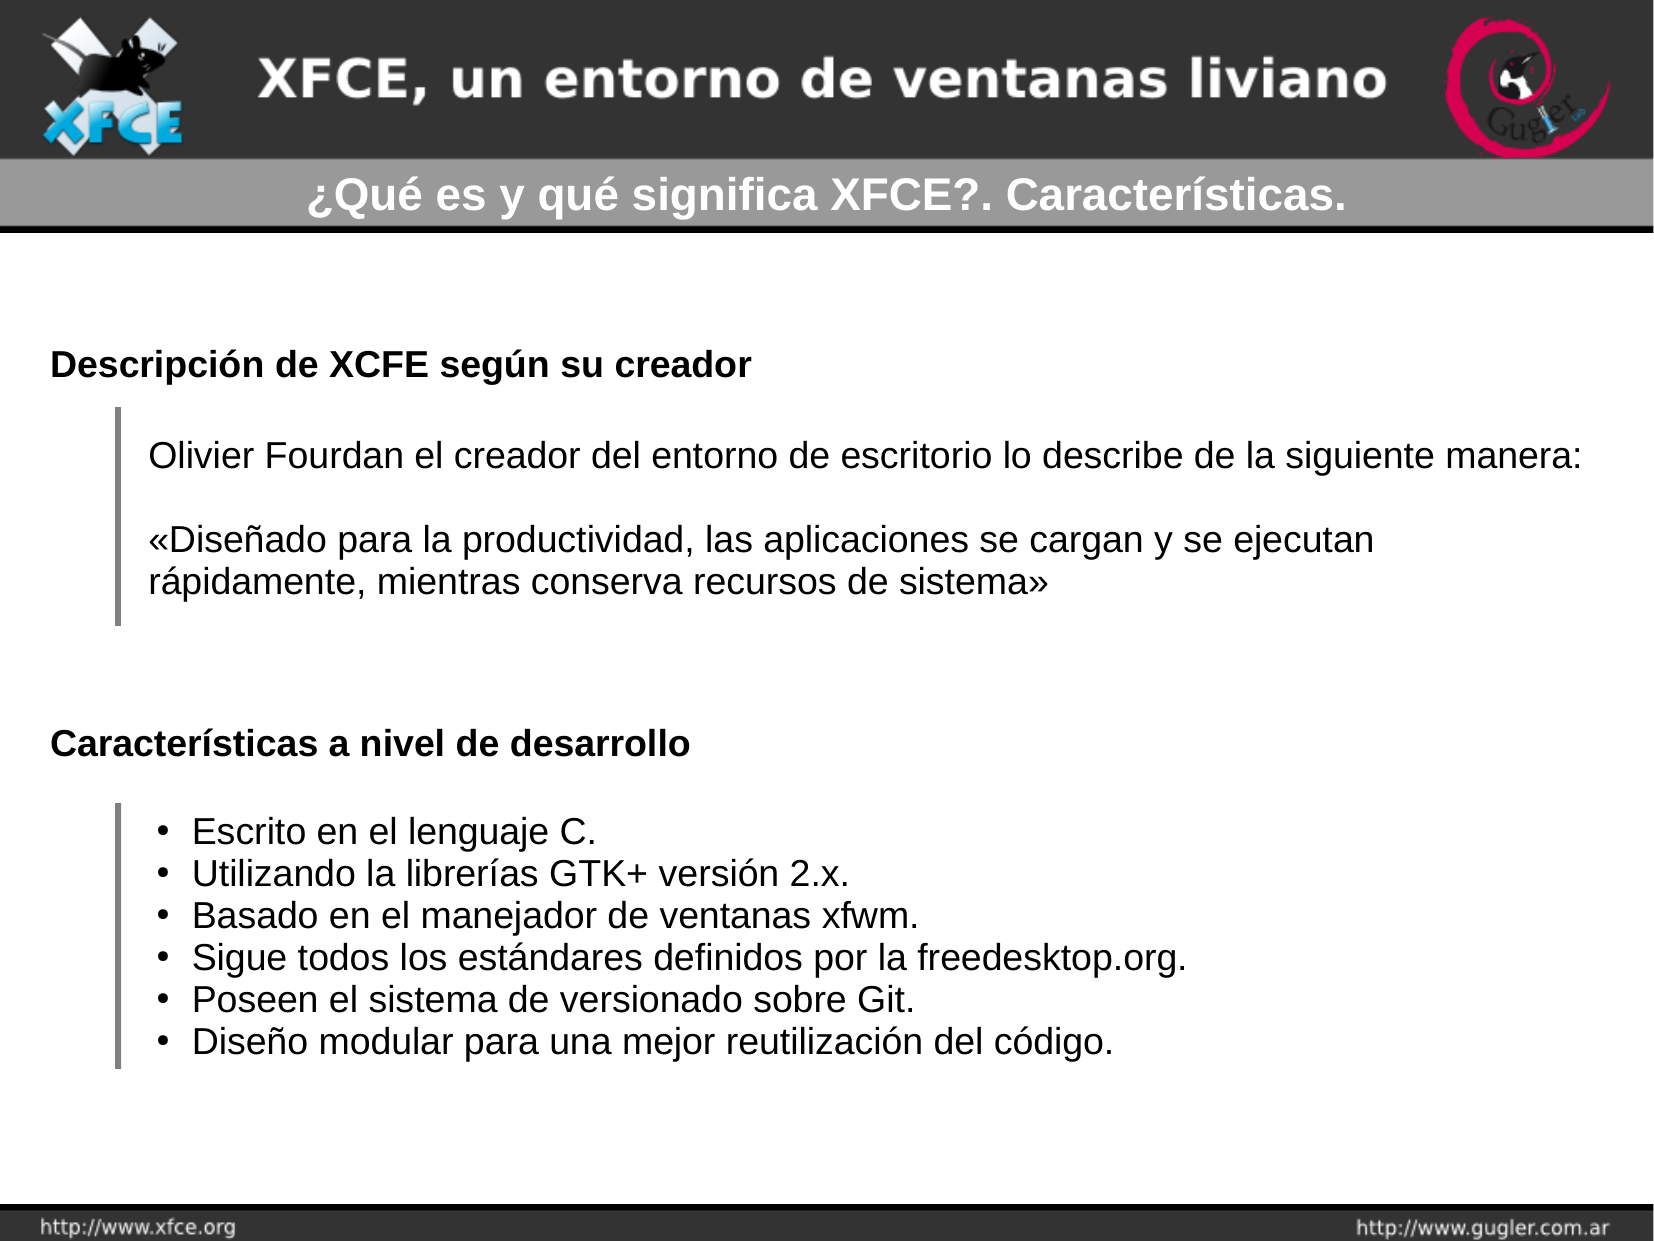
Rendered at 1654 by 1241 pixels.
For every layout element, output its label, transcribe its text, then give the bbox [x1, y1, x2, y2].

text_box Escrito en el lenguaje C. Utilizando la librerías GTK+ versión 2.x. Basado en el manejador de ventanas xfwm. Sigue todos los estándares definidos por la freedesktop.org. Poseen el sistema de versionado sobre Git. Diseño modular para una mejor reutilización del código. [141, 803, 1630, 1070]
text_box Características a nivel de desarrollo [35, 714, 1619, 772]
text_box Descripción de XCFE según su creador [35, 336, 1630, 394]
picture [0, 0, 1654, 161]
picture [0, 228, 1654, 233]
picture [0, 1204, 1654, 1241]
text_box ¿Qué es y qué significa XFCE?. Características. [0, 161, 1654, 228]
text_box Olivier Fourdan el creador del entorno de escritorio lo describe de la siguiente manera: «Diseñado para la productividad, las aplicaciones se cargan y se ejecutan rápidamente, mientras conserva recursos de sistema» [133, 427, 1619, 611]
